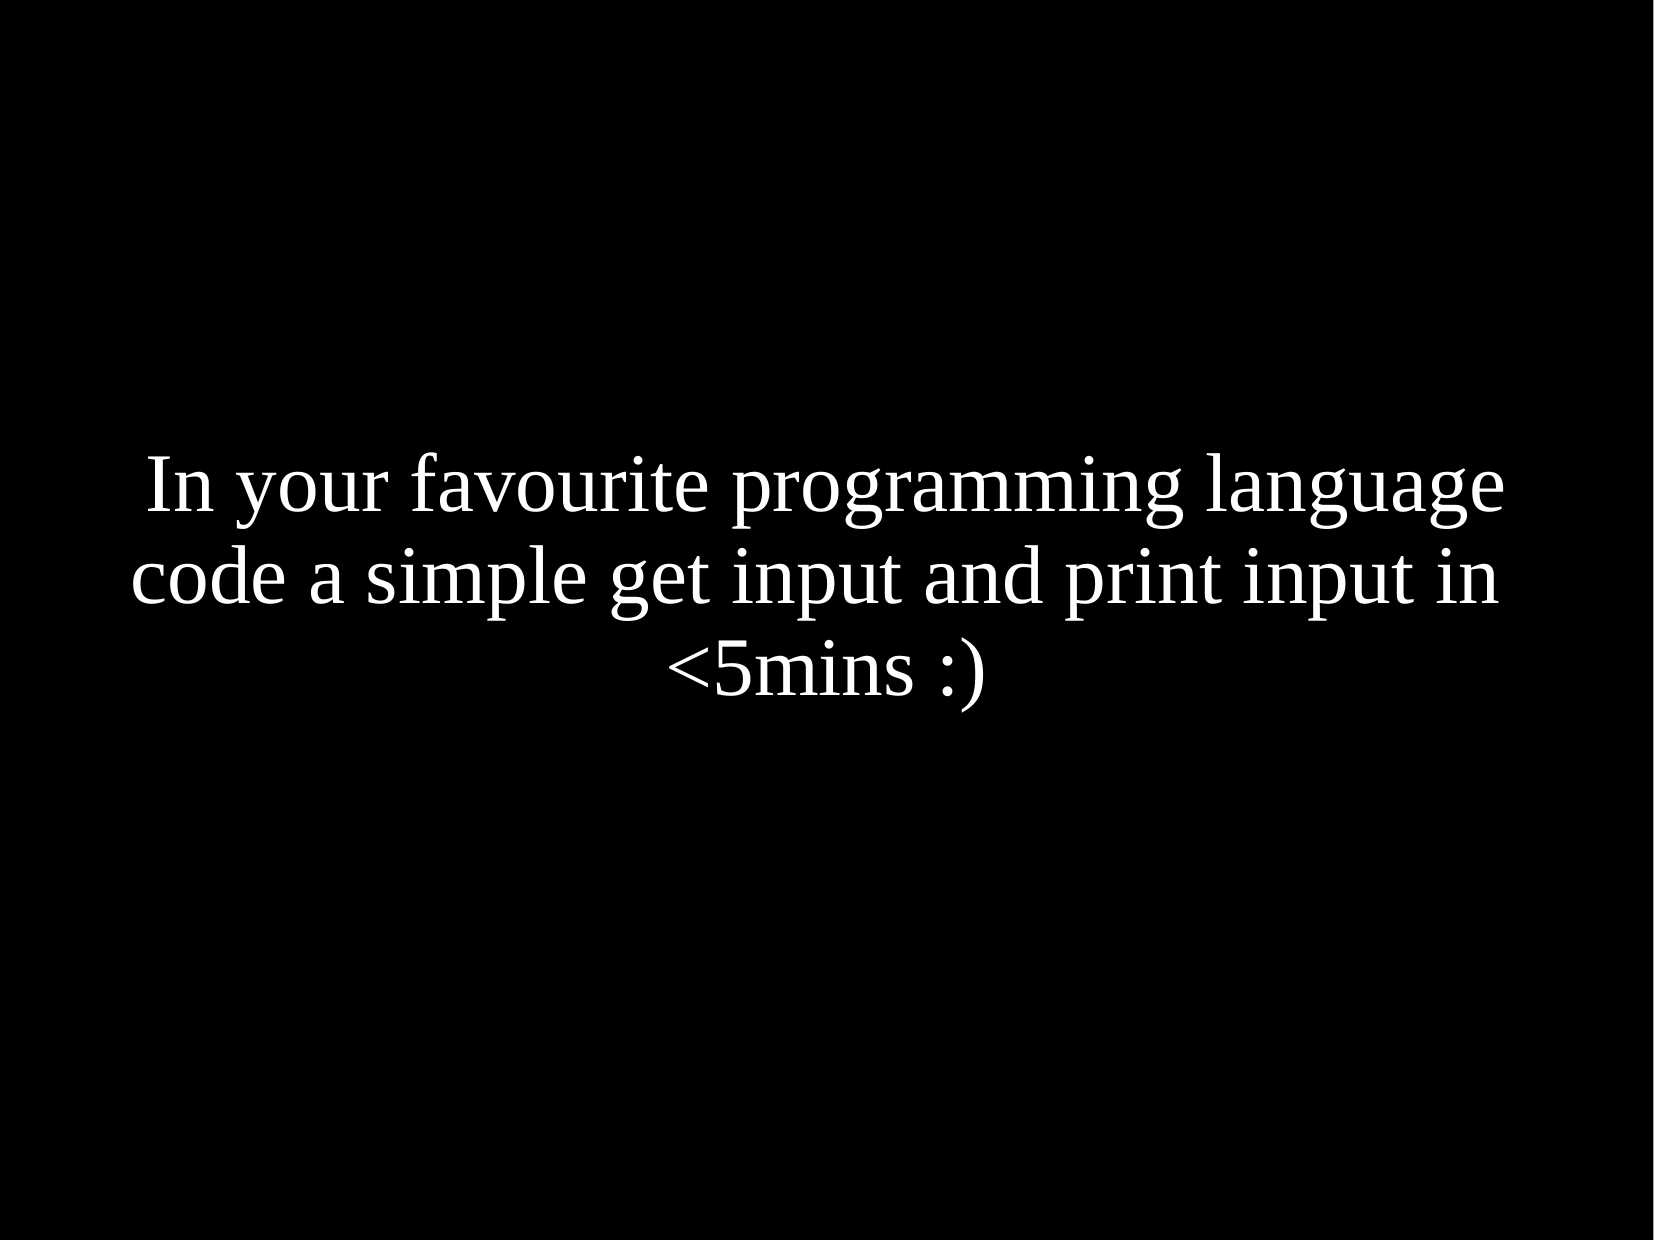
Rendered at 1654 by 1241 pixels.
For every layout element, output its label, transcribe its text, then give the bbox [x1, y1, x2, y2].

subtitle In your favourite programming language code a simple get input and print input in <5mins :) [82, 49, 1571, 1010]
